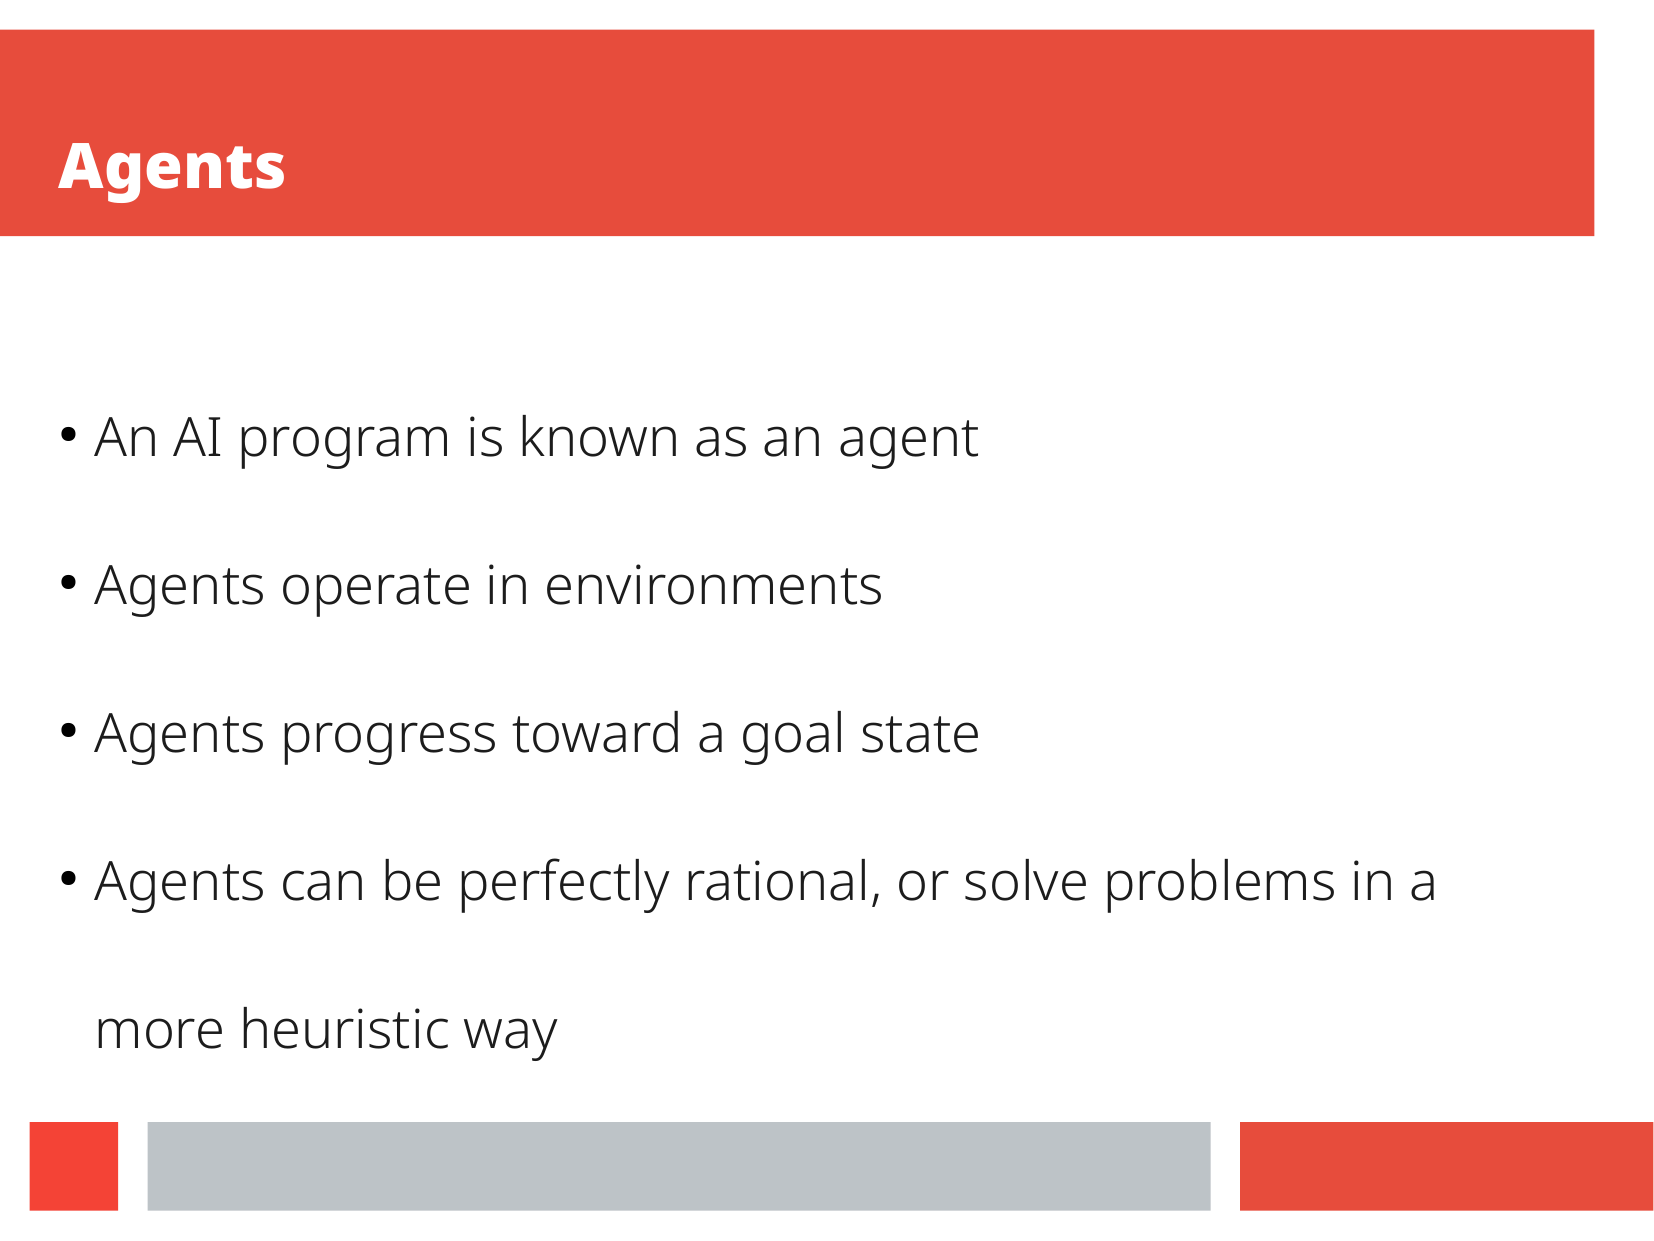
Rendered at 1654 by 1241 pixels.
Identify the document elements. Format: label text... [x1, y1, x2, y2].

title Agents [59, 59, 1595, 207]
text_box An AI program is known as an agent Agents operate in environments Agents progress toward a goal state Agents can be perfectly rational, or solve problems in a more heuristic way [59, 324, 1565, 1093]
